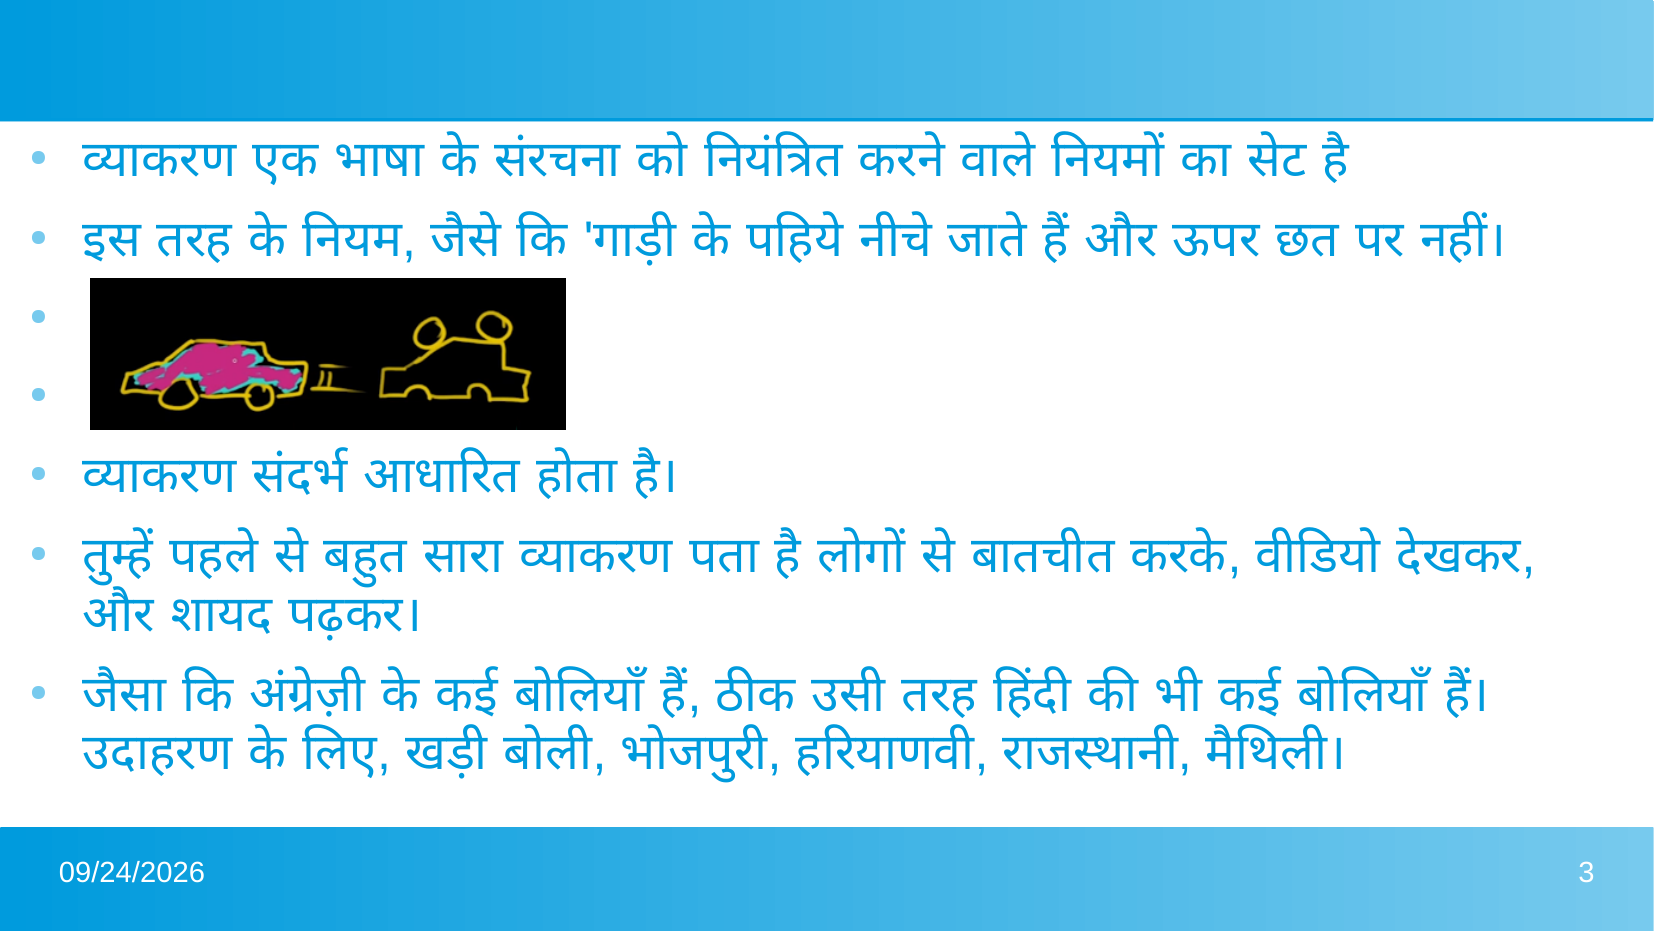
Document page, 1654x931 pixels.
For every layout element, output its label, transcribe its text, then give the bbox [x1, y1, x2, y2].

picture [90, 278, 566, 430]
list व्याकरण एक भाषा के संरचना को नियंत्रित करने वाले नियमों का सेट है इस तरह के नियम, जैसे कि 'गाड़ी के पहिये नीचे जाते हैं और ऊपर छत पर नहीं। व्याकरण संदर्भ आधारित होता है। तुम्हें पहले से बहुत सारा व्याकरण पता है लोगों से बातचीत करके, वीडियो देखकर, और शायद पढ़कर। जैसा कि अंग्रेज़ी के कई बोलियाँ हैं, ठीक उसी तरह हिंदी की भी कई बोलियाँ हैं। उदाहरण के लिए, खड़ी बोली, भोजपुरी, हरियाणवी, राजस्थानी, मैथिली। [11, 129, 1548, 721]
